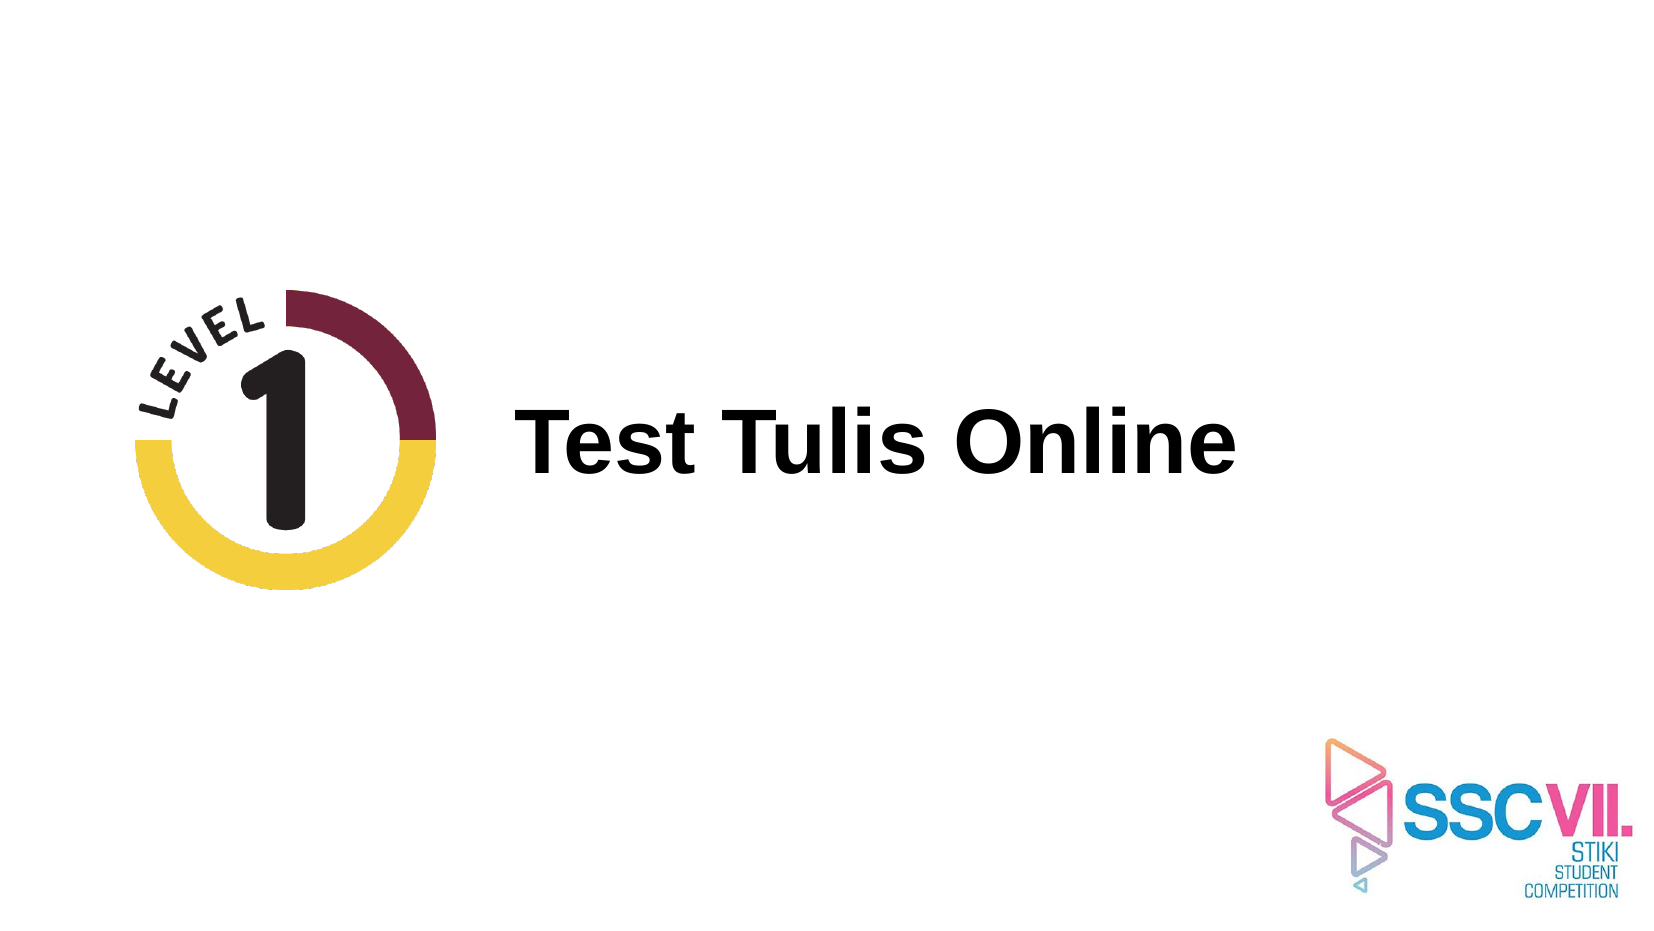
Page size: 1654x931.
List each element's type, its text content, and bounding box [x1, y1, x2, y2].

picture [135, 290, 436, 590]
picture [1320, 729, 1637, 906]
title Test Tulis Online [500, 363, 1254, 519]
